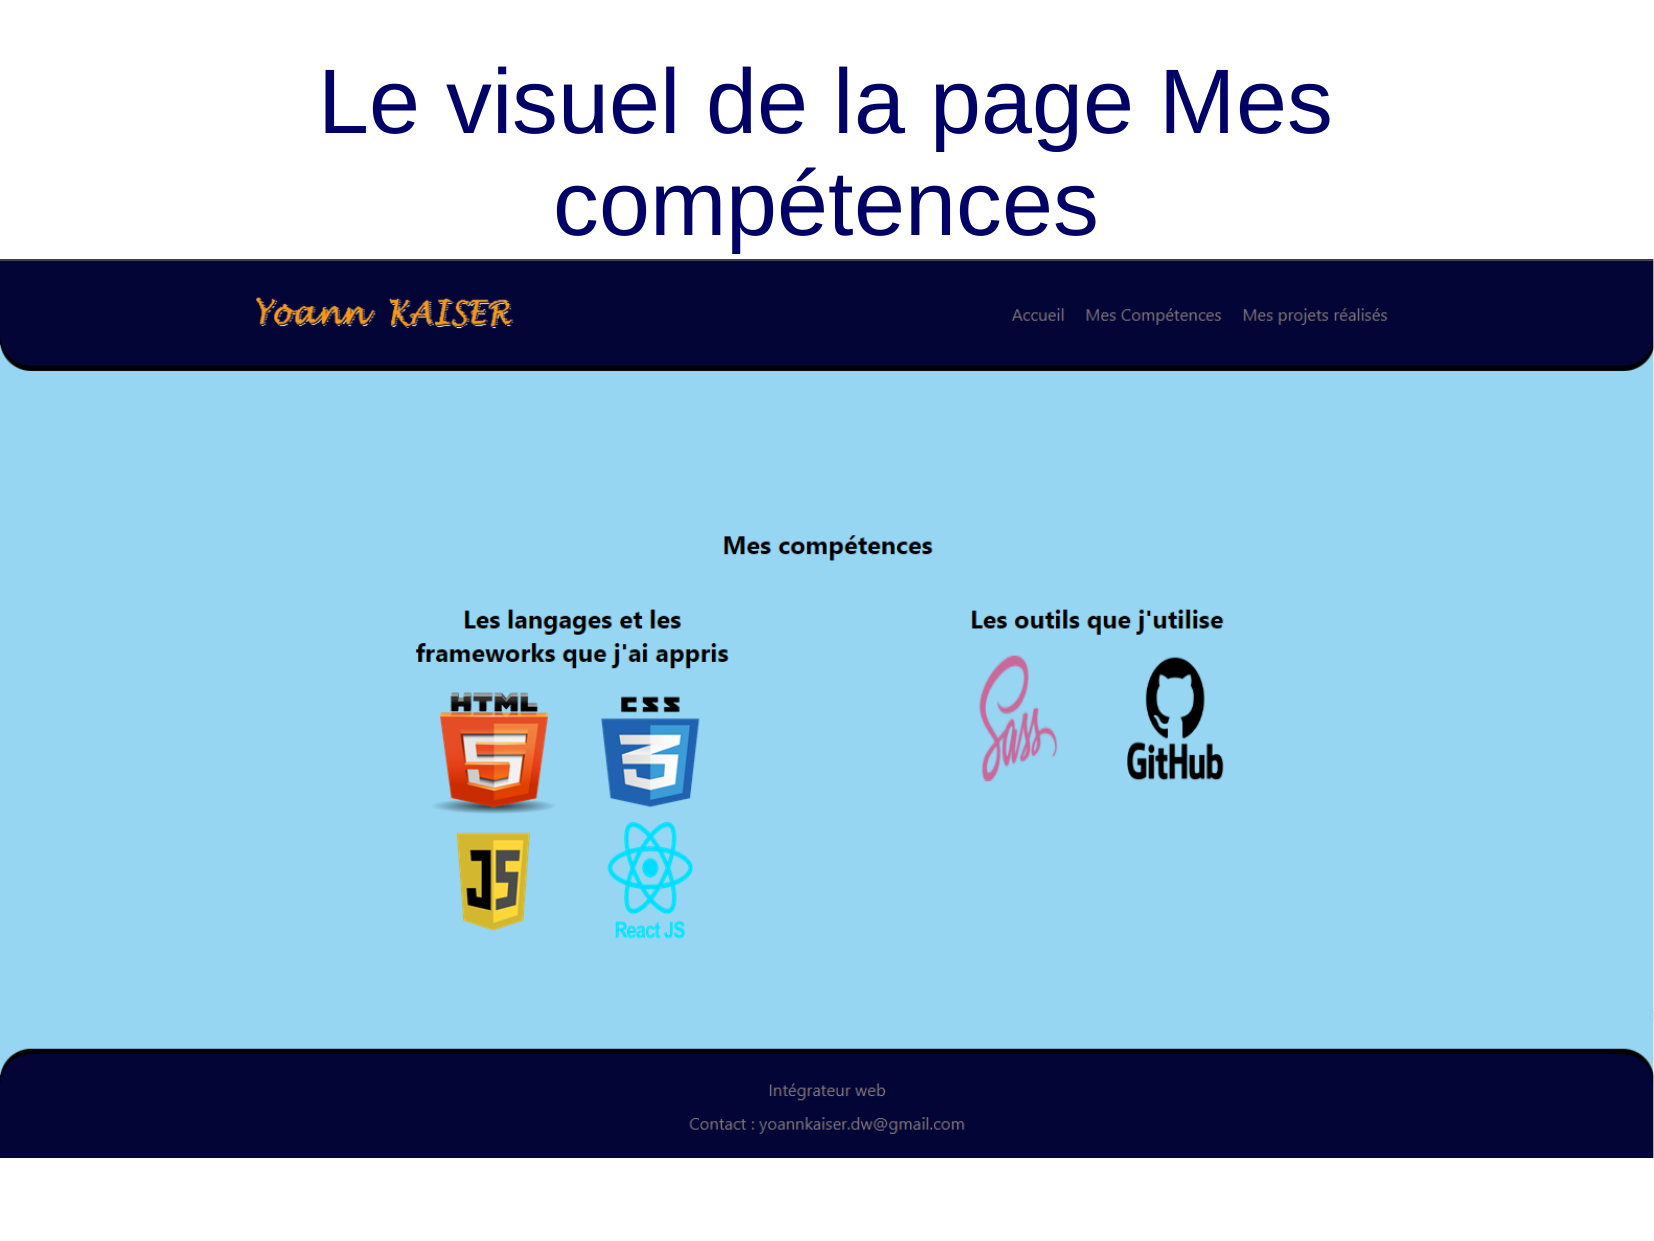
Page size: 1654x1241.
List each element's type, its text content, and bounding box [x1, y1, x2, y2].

title Le visuel de la page Mes compétences [82, 49, 1571, 257]
picture [0, 259, 1654, 1158]
